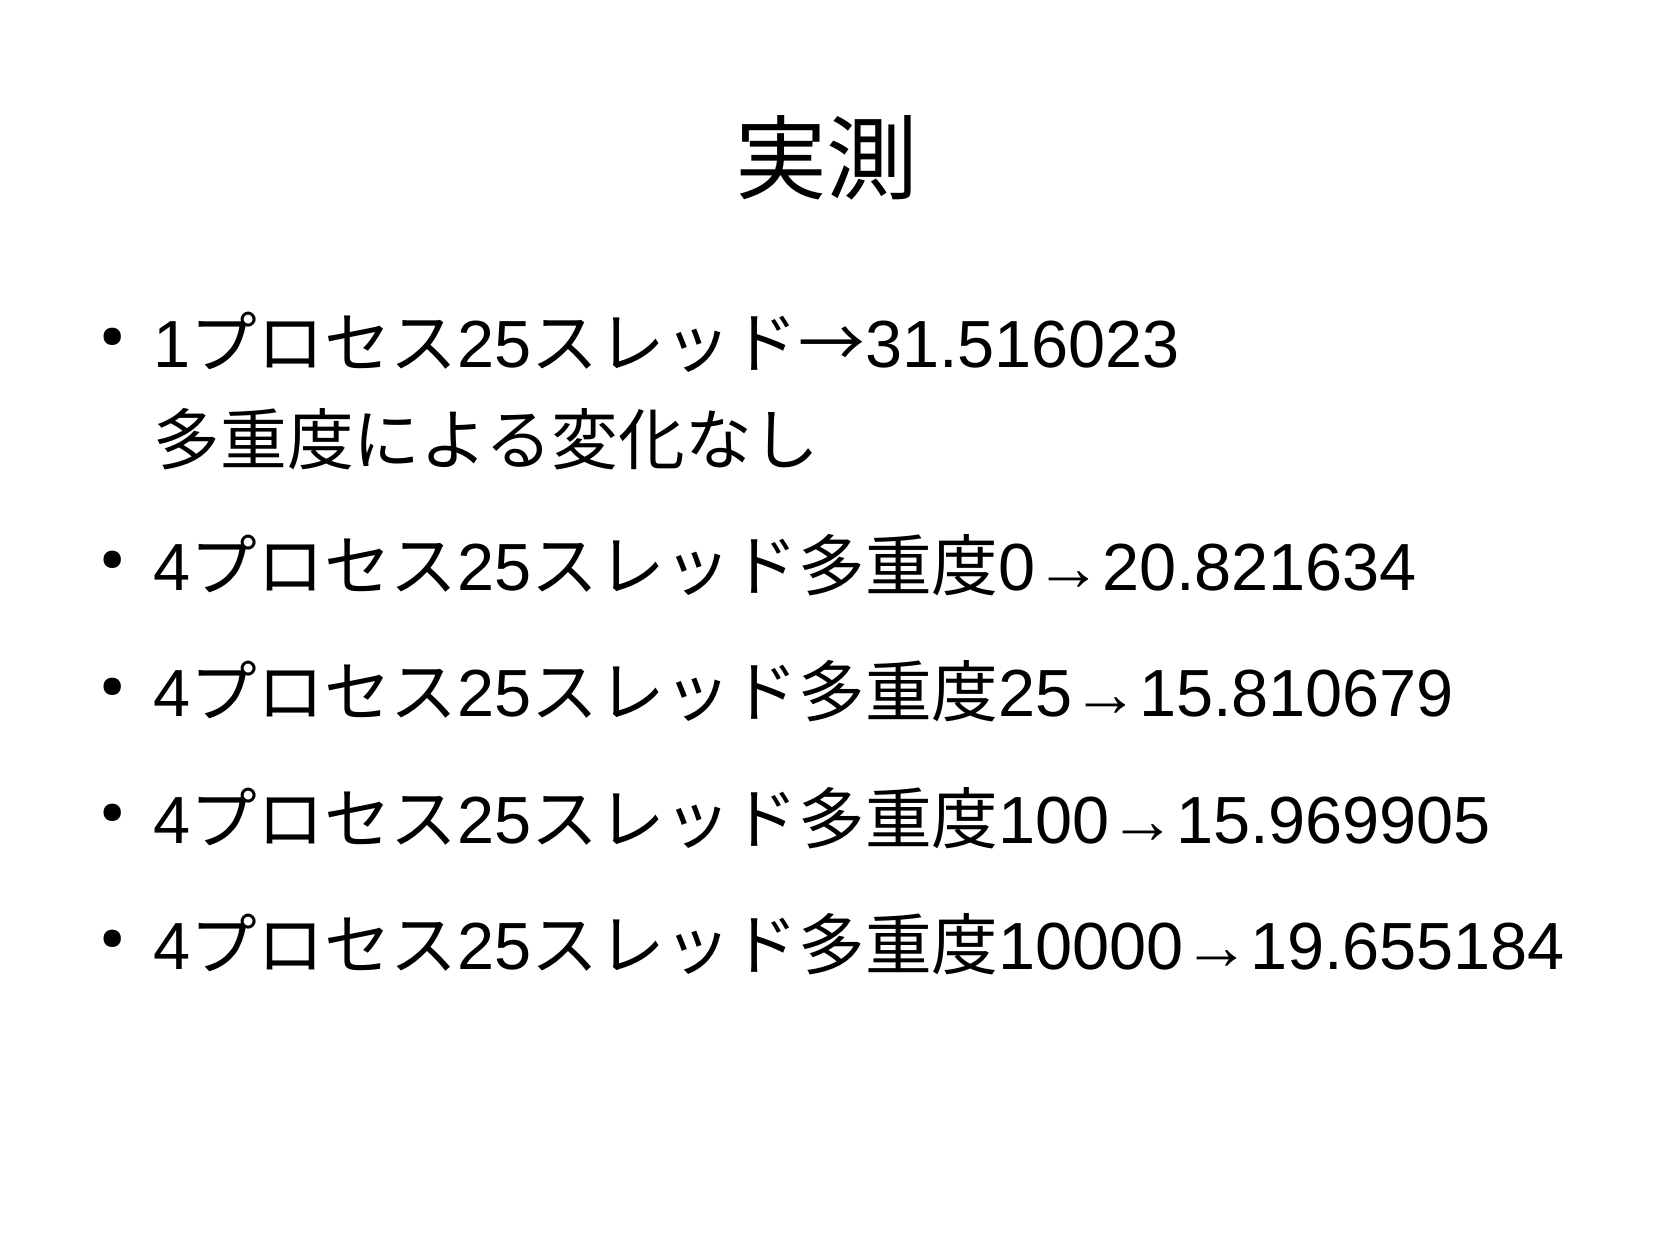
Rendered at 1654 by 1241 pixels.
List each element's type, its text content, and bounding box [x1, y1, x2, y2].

list 1プロセス25スレッド→31.516023 多重度による変化なし 4プロセス25スレッド多重度0→20.821634 4プロセス25スレッド多重度25→15.810679 4プロセス25スレッド多重度100→15.969905 4プロセス25スレッド多重度10000→19.655184 [82, 290, 1571, 1010]
title 実測 [82, 49, 1571, 257]
